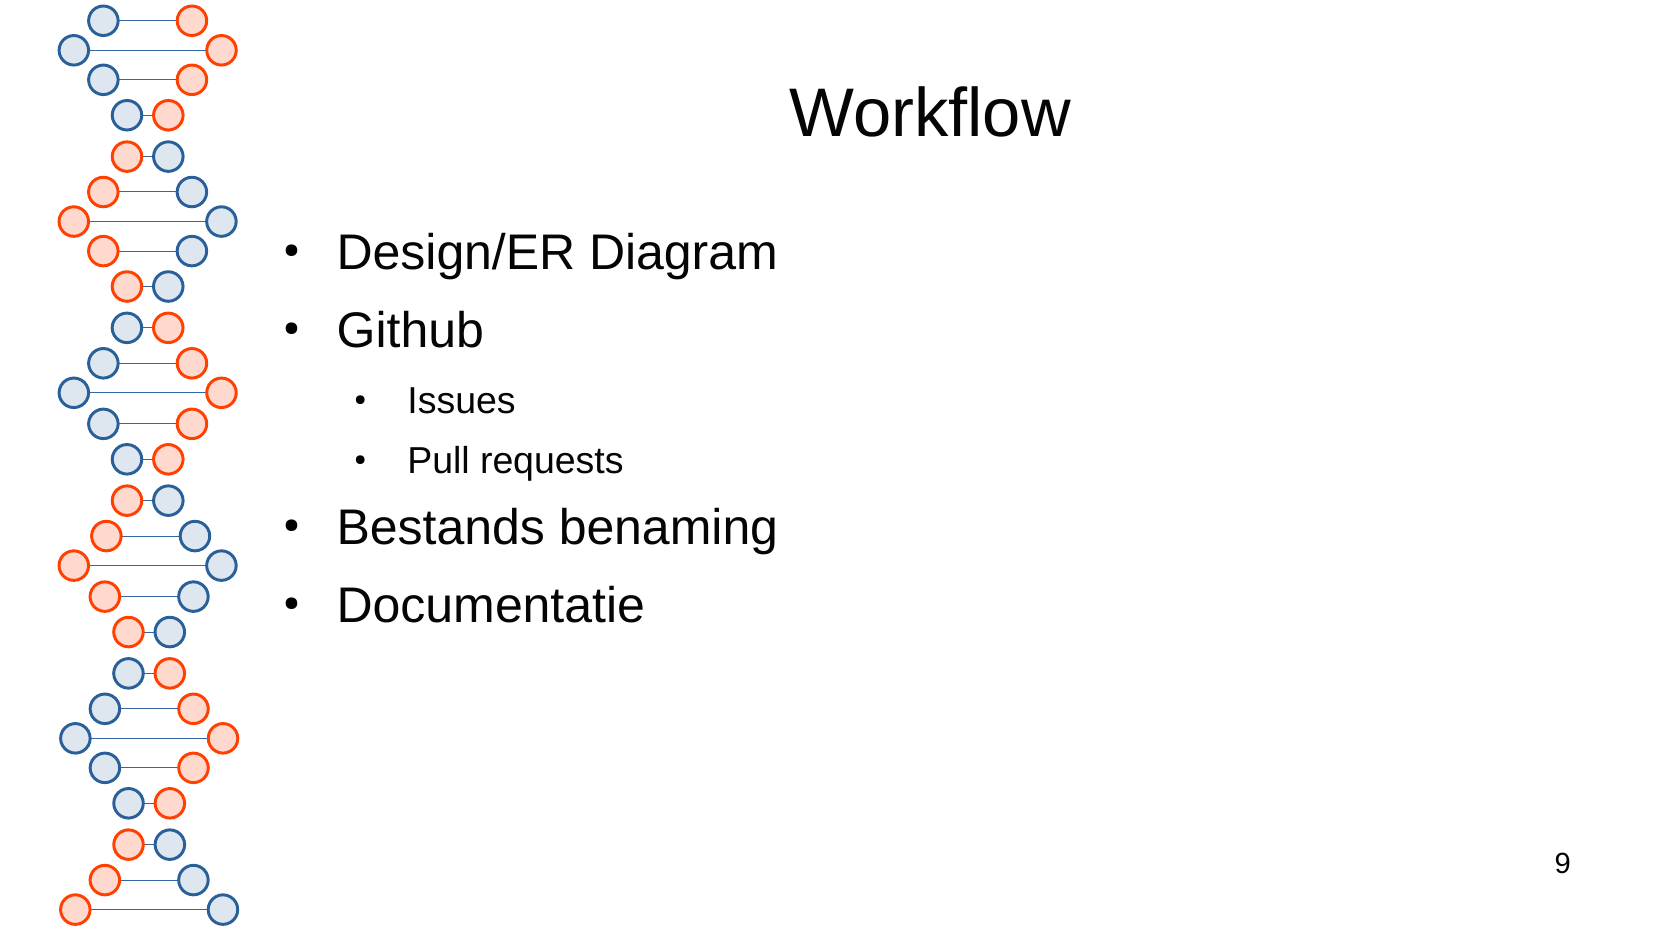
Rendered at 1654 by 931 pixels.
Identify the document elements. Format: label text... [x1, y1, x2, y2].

title Workflow [265, 35, 1595, 189]
list Design/ER Diagram Github Issues Pull requests Bestands benaming Documentatie [265, 224, 1595, 764]
